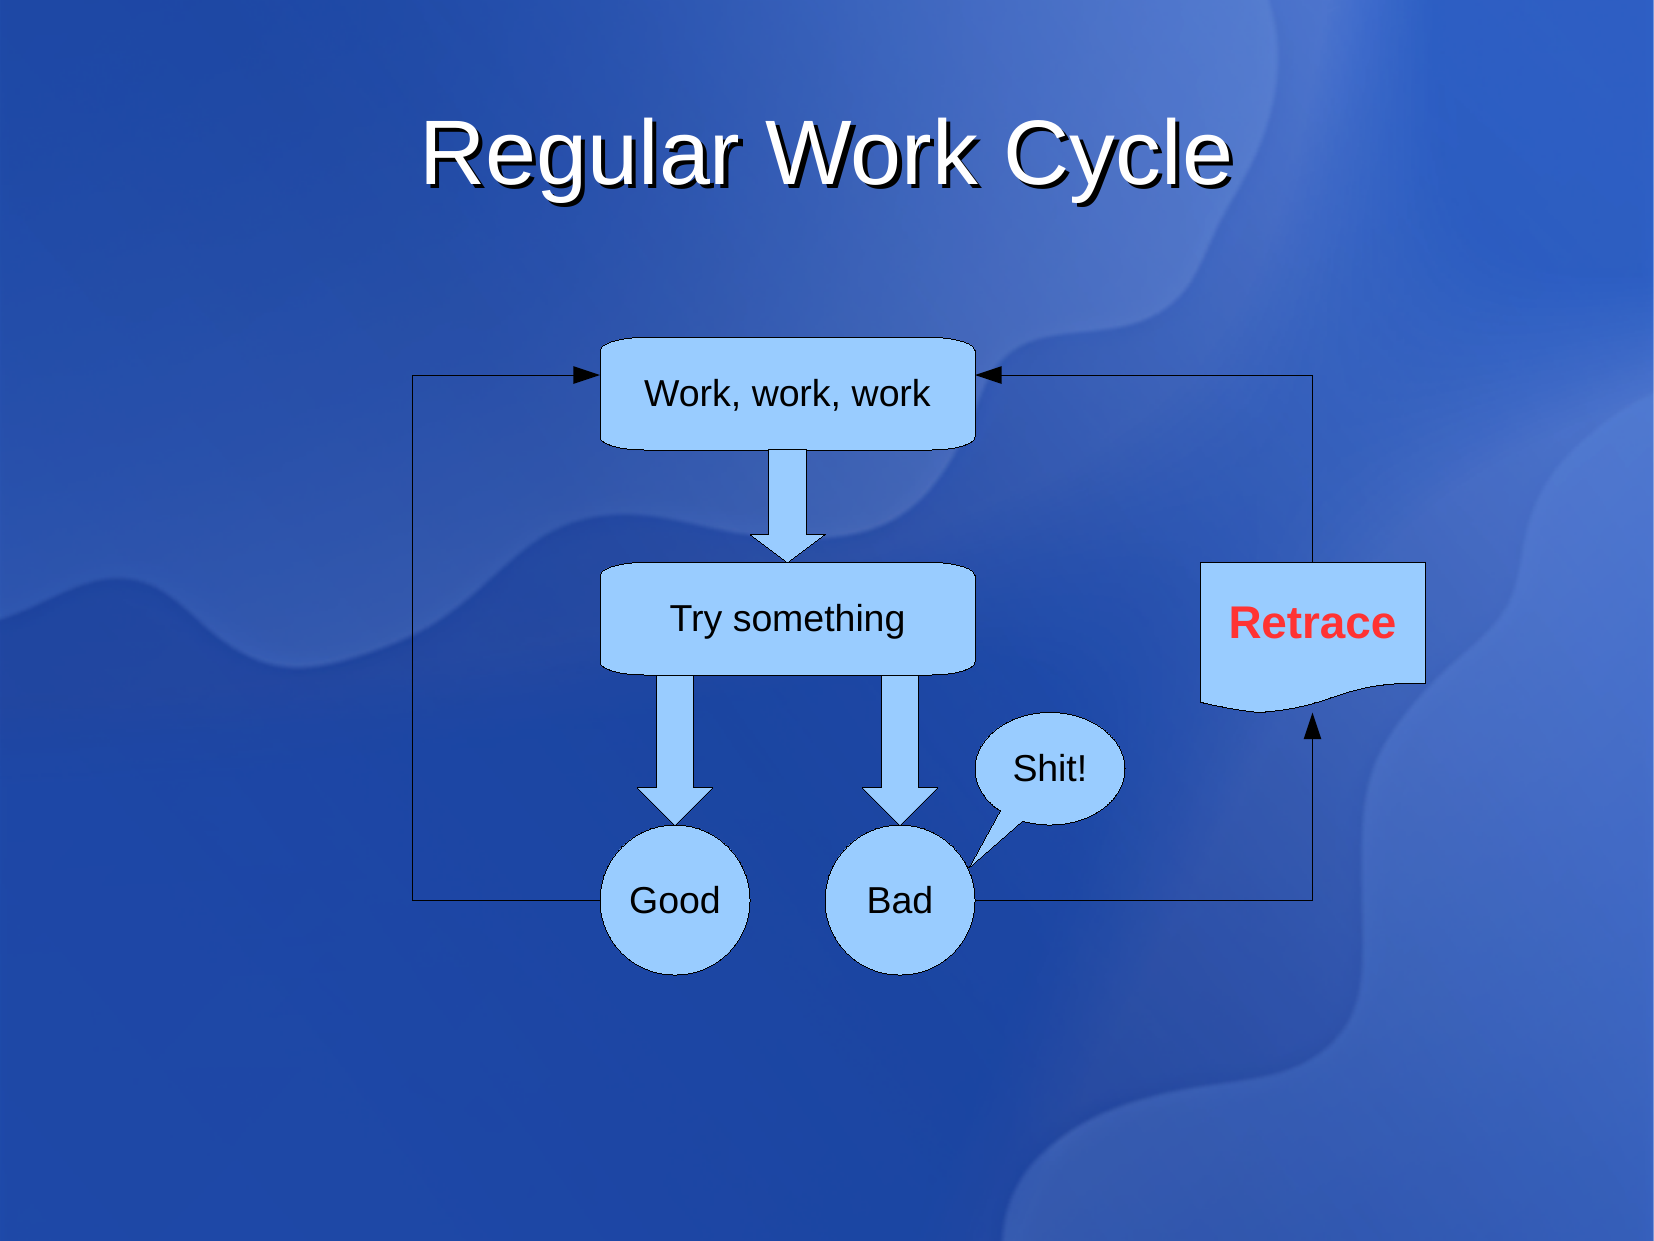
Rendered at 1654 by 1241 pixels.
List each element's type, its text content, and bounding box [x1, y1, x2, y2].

text_box [862, 675, 938, 826]
text_box [750, 449, 826, 563]
text_box Work, work, work [600, 337, 976, 451]
text_box Bad [825, 825, 976, 976]
title Regular Work Cycle [82, 56, 1571, 250]
text_box Retrace [1200, 562, 1426, 713]
text_box Good [600, 825, 751, 976]
text_box Shit! [968, 712, 1126, 868]
text_box Try something [600, 562, 976, 676]
text_box [637, 675, 713, 826]
picture [0, 0, 1654, 1241]
